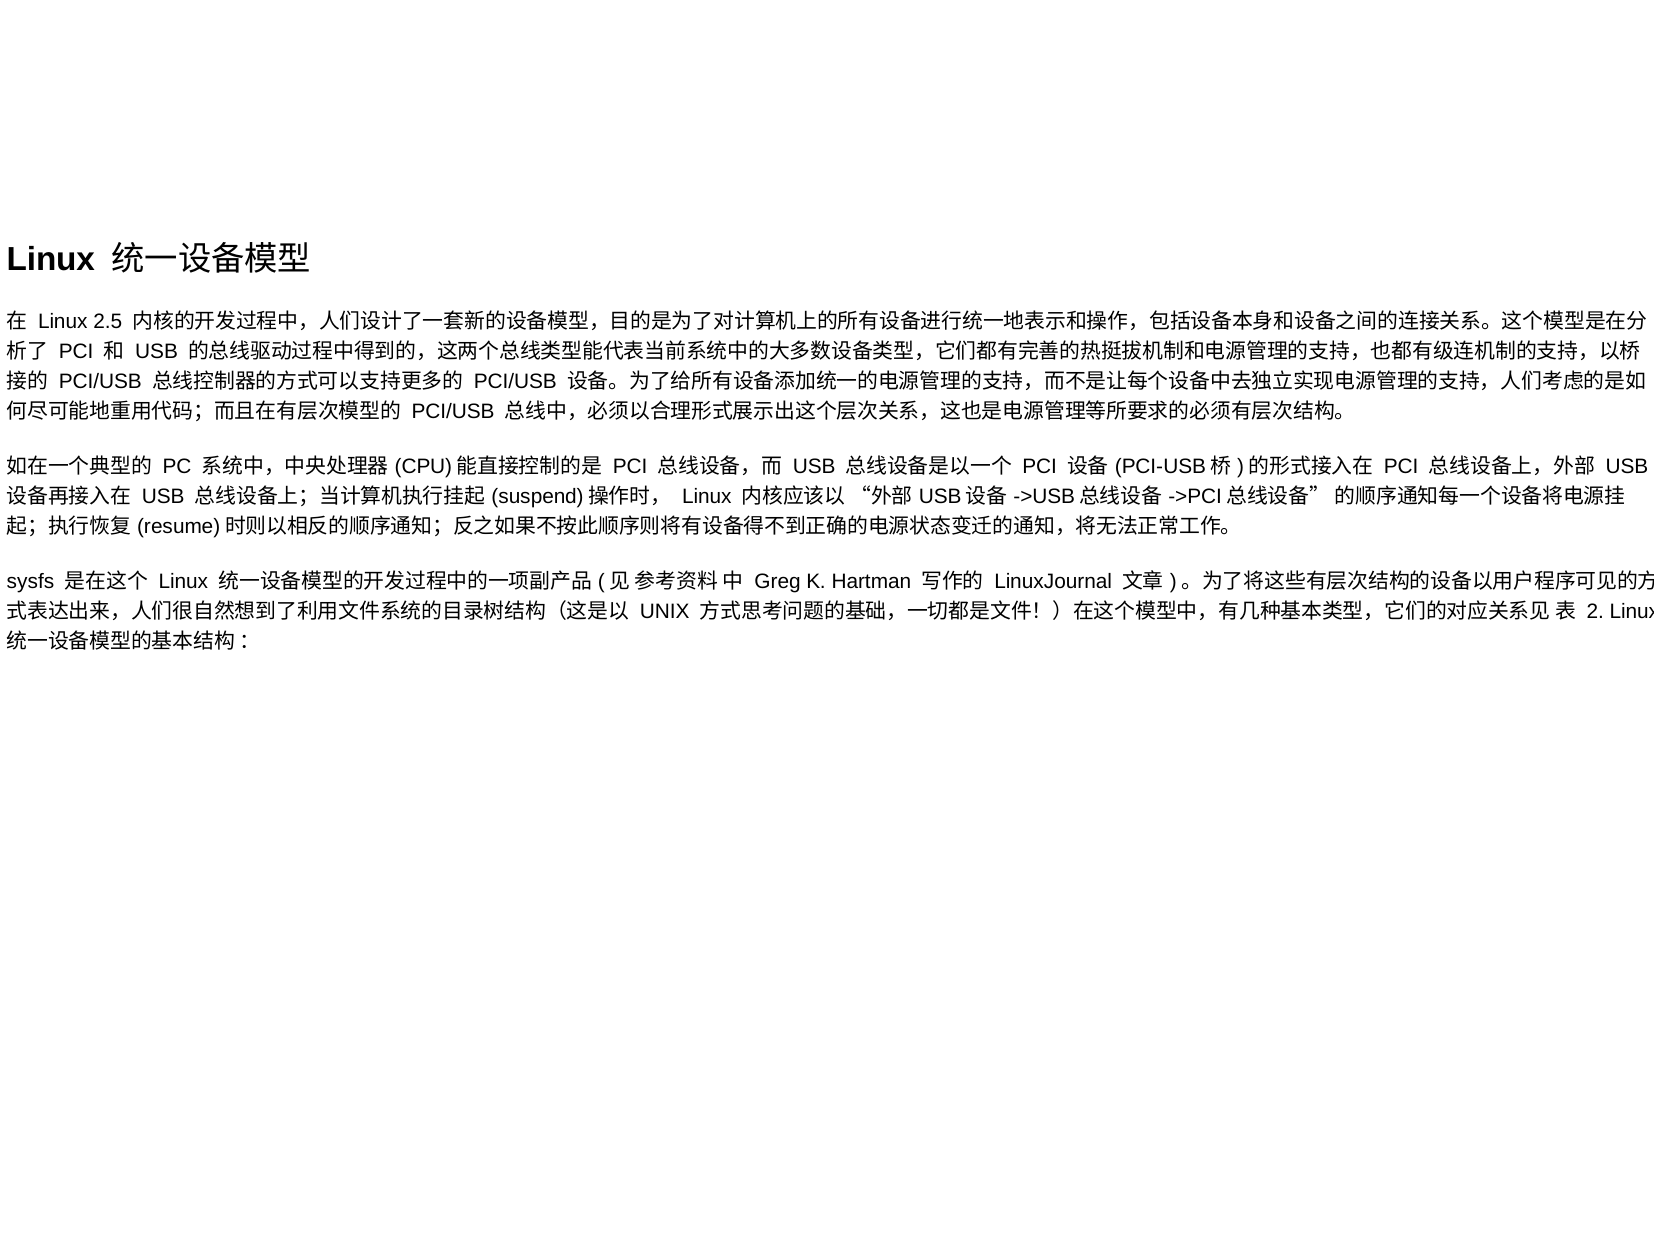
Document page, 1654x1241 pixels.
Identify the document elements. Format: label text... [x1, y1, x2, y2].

text_box Linux 统一设备模型 在 Linux 2.5 内核的开发过程中，人们设计了一套新的设备模型，目的是为了对计算机上的所有设备进行统一地表示和操作，包括设备本身和设备之间的连接关系。这个模型是在分析了 PCI 和 USB 的总线驱动过程中得到的，这两个总线类型能代表当前系统中的大多数设备类型，它们都有完善的热挺拔机制和电源管理的支持，也都有级连机制的支持，以桥接的 PCI/USB 总线控制器的方式可以支持更多的 PCI/USB 设备。为了给所有设备添加统一的电源管理的支持，而不是让每个设备中去独立实现电源管理的支持，人们考虑的是如何尽可能地重用代码；而且在有层次模型的 PCI/USB 总线中，必须以合理形式展示出这个层次关系，这也是电源管理等所要求的必须有层次结构。 如在一个典型的 PC 系统中，中央处理器(CPU)能直接控制的是 PCI 总线设备，而 USB 总线设备是以一个 PCI 设备(PCI-USB桥)的形式接入在 PCI 总线设备上，外部 USB 设备再接入在 USB 总线设备上；当计算机执行挂起(suspend)操作时， Linux 内核应该以 “外部USB设备->USB总线设备->PCI总线设备” 的顺序通知每一个设备将电源挂起；执行恢复(resume)时则以相反的顺序通知；反之如果不按此顺序则将有设备得不到正确的电源状态变迁的通知，将无法正常工作。 sysfs 是在这个 Linux 统一设备模型的开发过程中的一项副产品(见 参考资料 中 Greg K. Hartman 写作的 LinuxJournal 文章)。为了将这些有层次结构的设备以用户程序可见的方式表达出来，人们很自然想到了利用文件系统的目录树结构（这是以 UNIX 方式思考问题的基础，一切都是文件！）在这个模型中，有几种基本类型，它们的对应关系见 表 2. Linux 统一设备模型的基本结构 ： [0, 224, 1654, 722]
